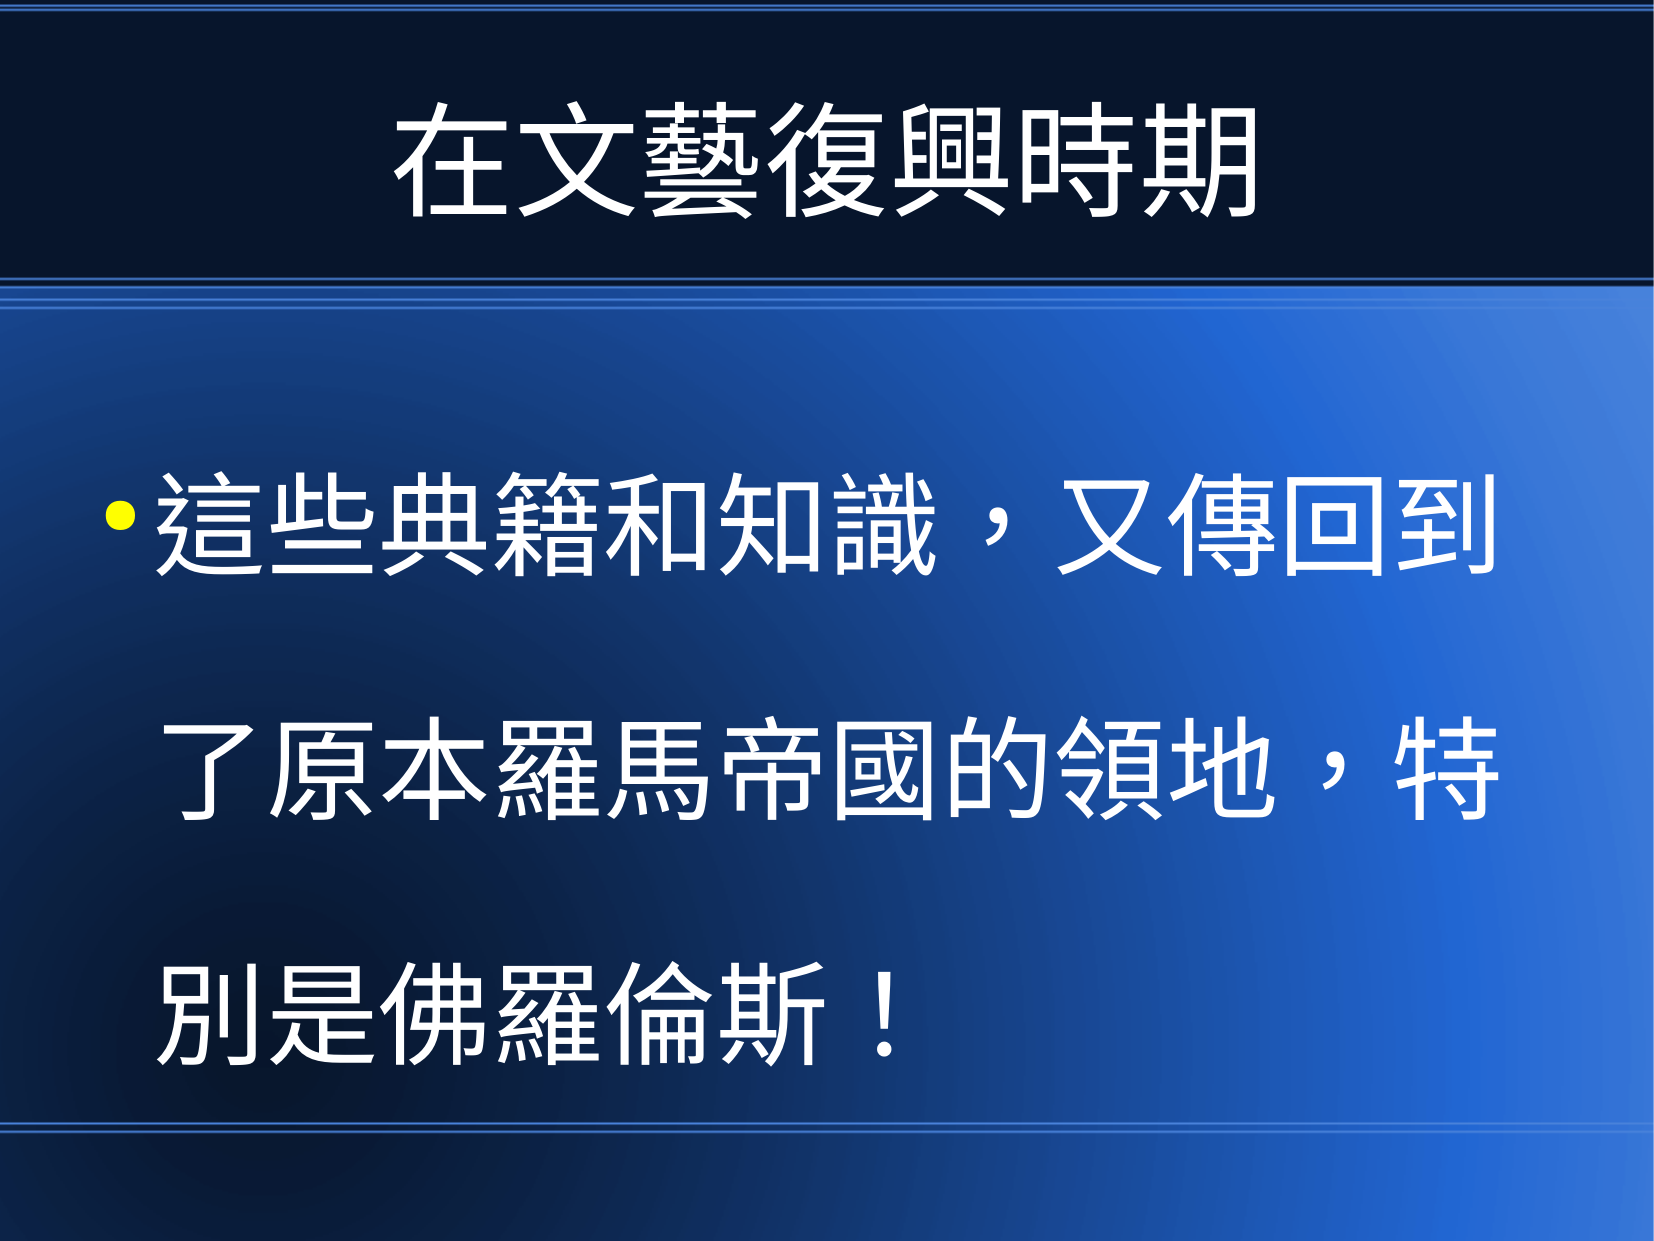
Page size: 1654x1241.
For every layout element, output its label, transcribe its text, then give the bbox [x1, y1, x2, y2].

picture [0, 0, 1654, 1241]
title 在文藝復興時期 [82, 49, 1571, 257]
list 這些典籍和知識，又傳回到了原本羅馬帝國的領地，特別是佛羅倫斯！ [82, 355, 1571, 1241]
